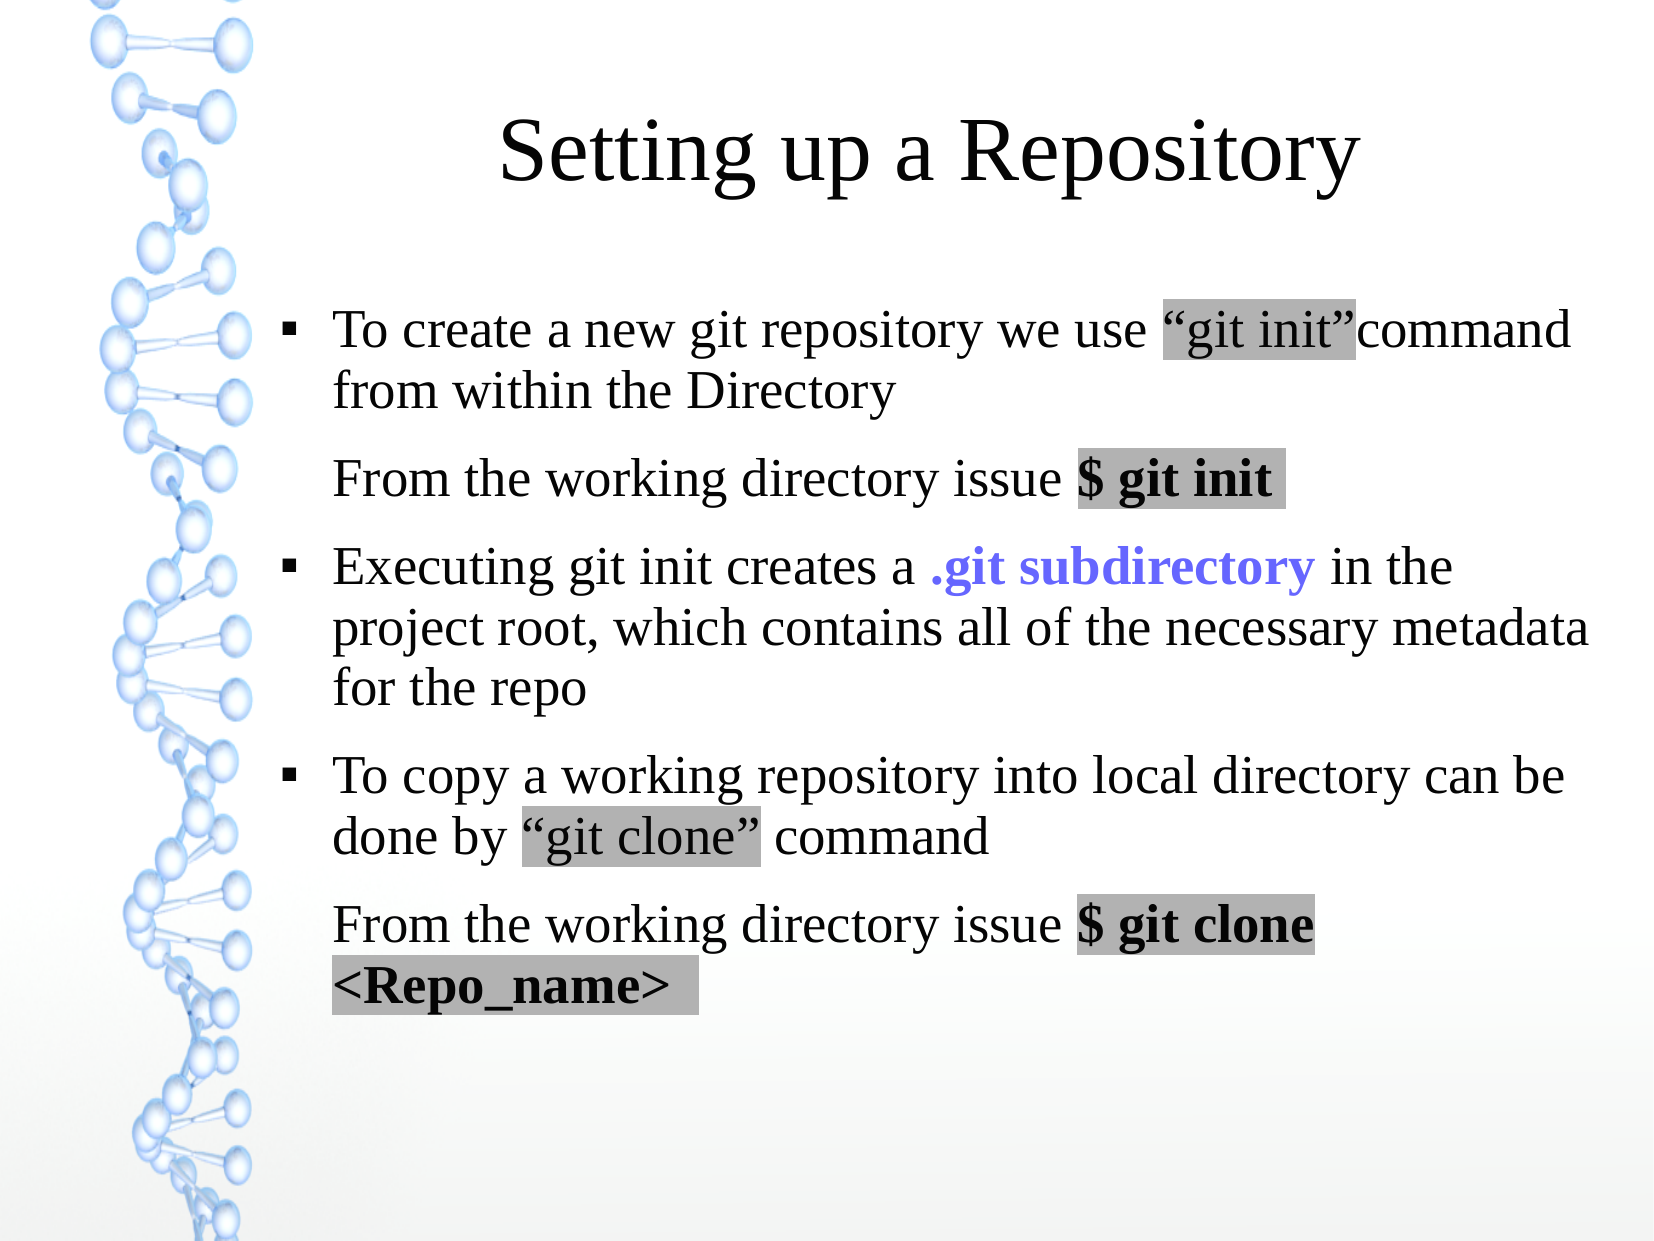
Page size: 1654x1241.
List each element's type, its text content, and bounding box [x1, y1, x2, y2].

title Setting up a Repository [265, 47, 1595, 252]
list To create a new git repository we use “git init”command from within the Directory From the working directory issue $ git init Executing git init creates a .git subdirectory in the project root, which contains all of the necessary metadata for the repo To copy a working repository into local directory can be done by “git clone” command From the working directory issue $ git clone <Repo_name> [265, 299, 1595, 1019]
picture [0, 0, 1654, 1241]
